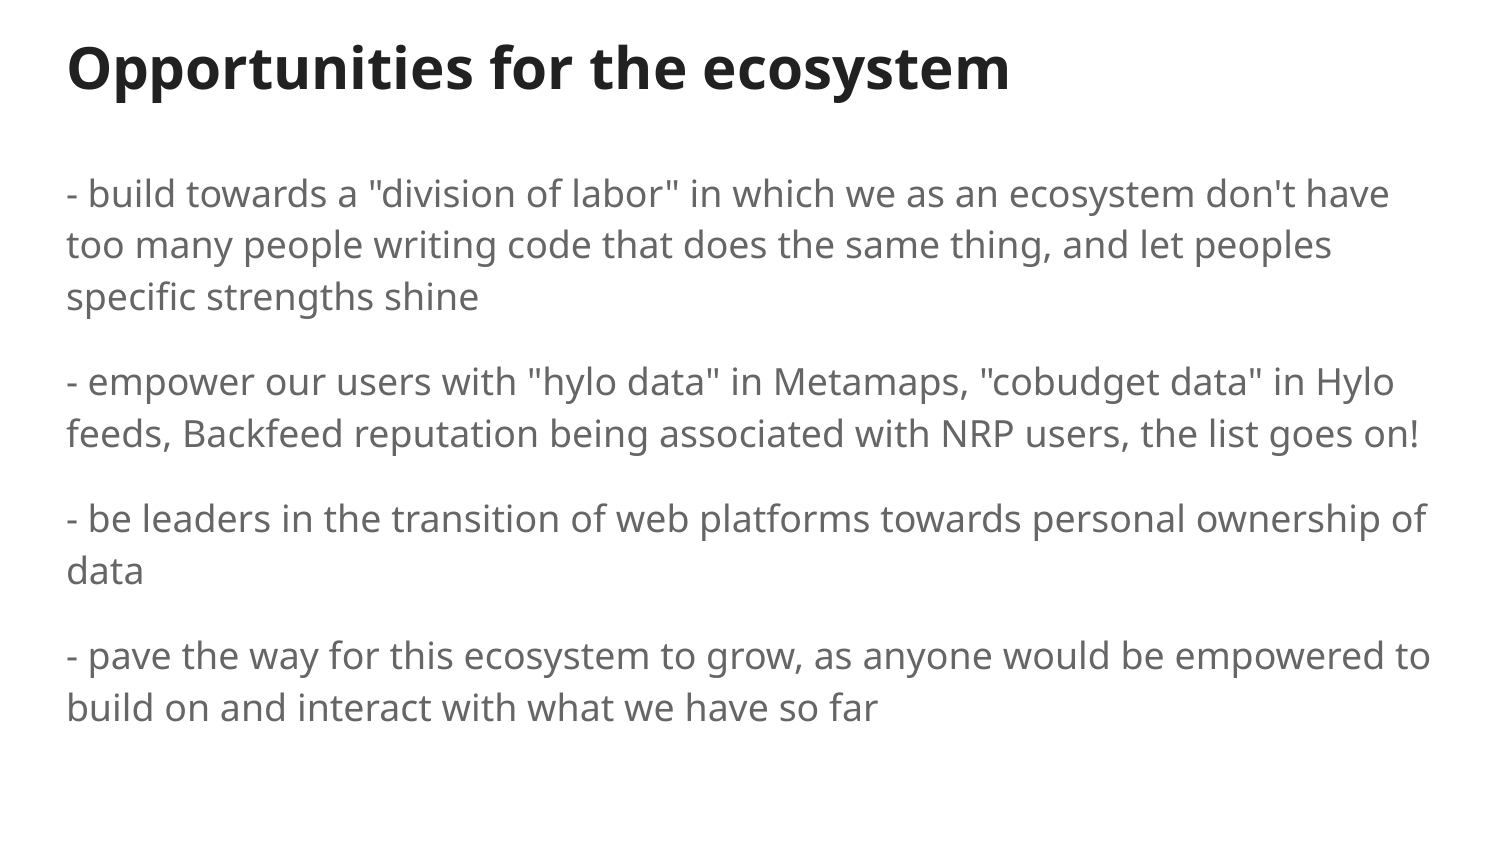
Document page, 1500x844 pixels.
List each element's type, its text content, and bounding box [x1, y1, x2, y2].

title Opportunities for the ecosystem [51, 16, 1449, 147]
list - build towards a "division of labor" in which we as an ecosystem don't have too many people writing code that does the same thing, and let peoples specific strengths shine - empower our users with "hylo data" in Metamaps, "cobudget data" in Hylo feeds, Backfeed reputation being associated with NRP users, the list goes on! - be leaders in the transition of web platforms towards personal ownership of data - pave the way for this ecosystem to grow, as anyone would be empowered to build on and interact with what we have so far [51, 147, 1449, 696]
